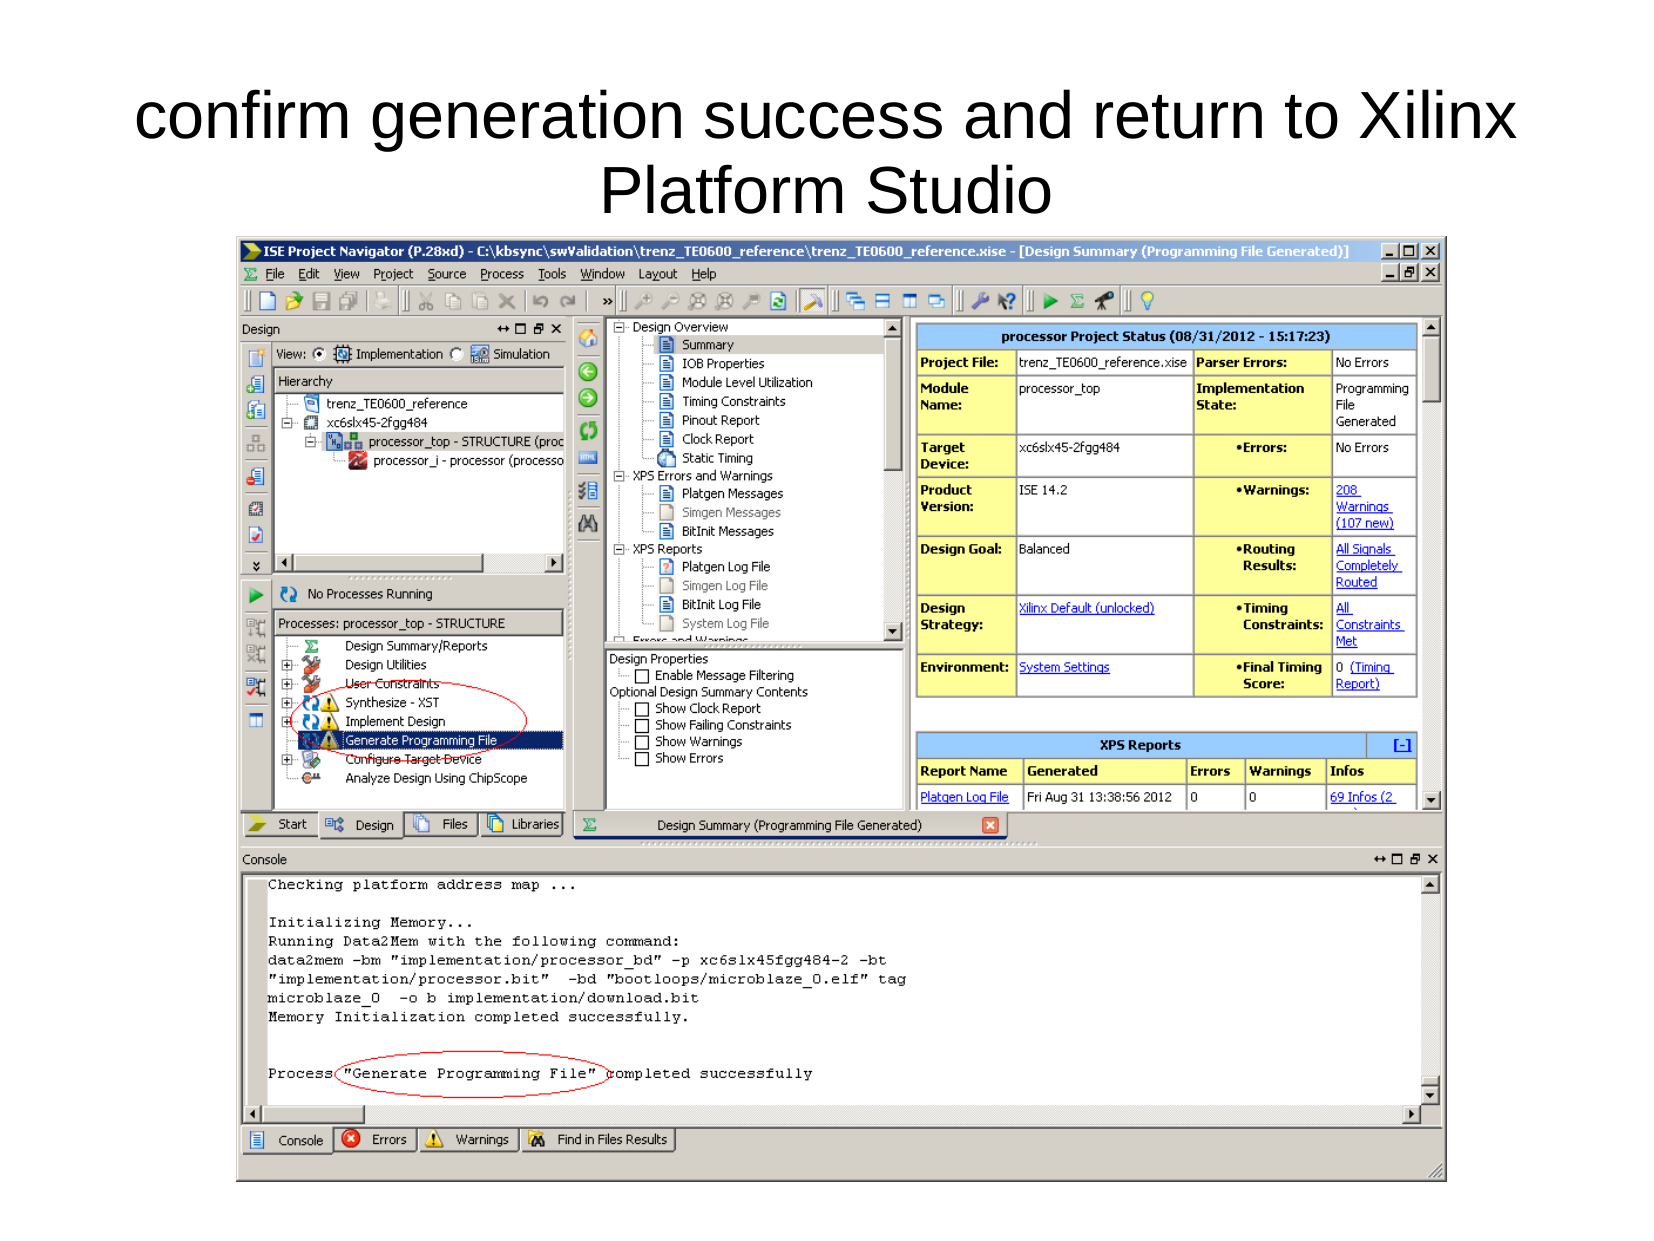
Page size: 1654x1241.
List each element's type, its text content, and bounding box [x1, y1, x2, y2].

picture [236, 236, 1447, 1182]
title confirm generation success and return to Xilinx Platform Studio [82, 49, 1571, 257]
